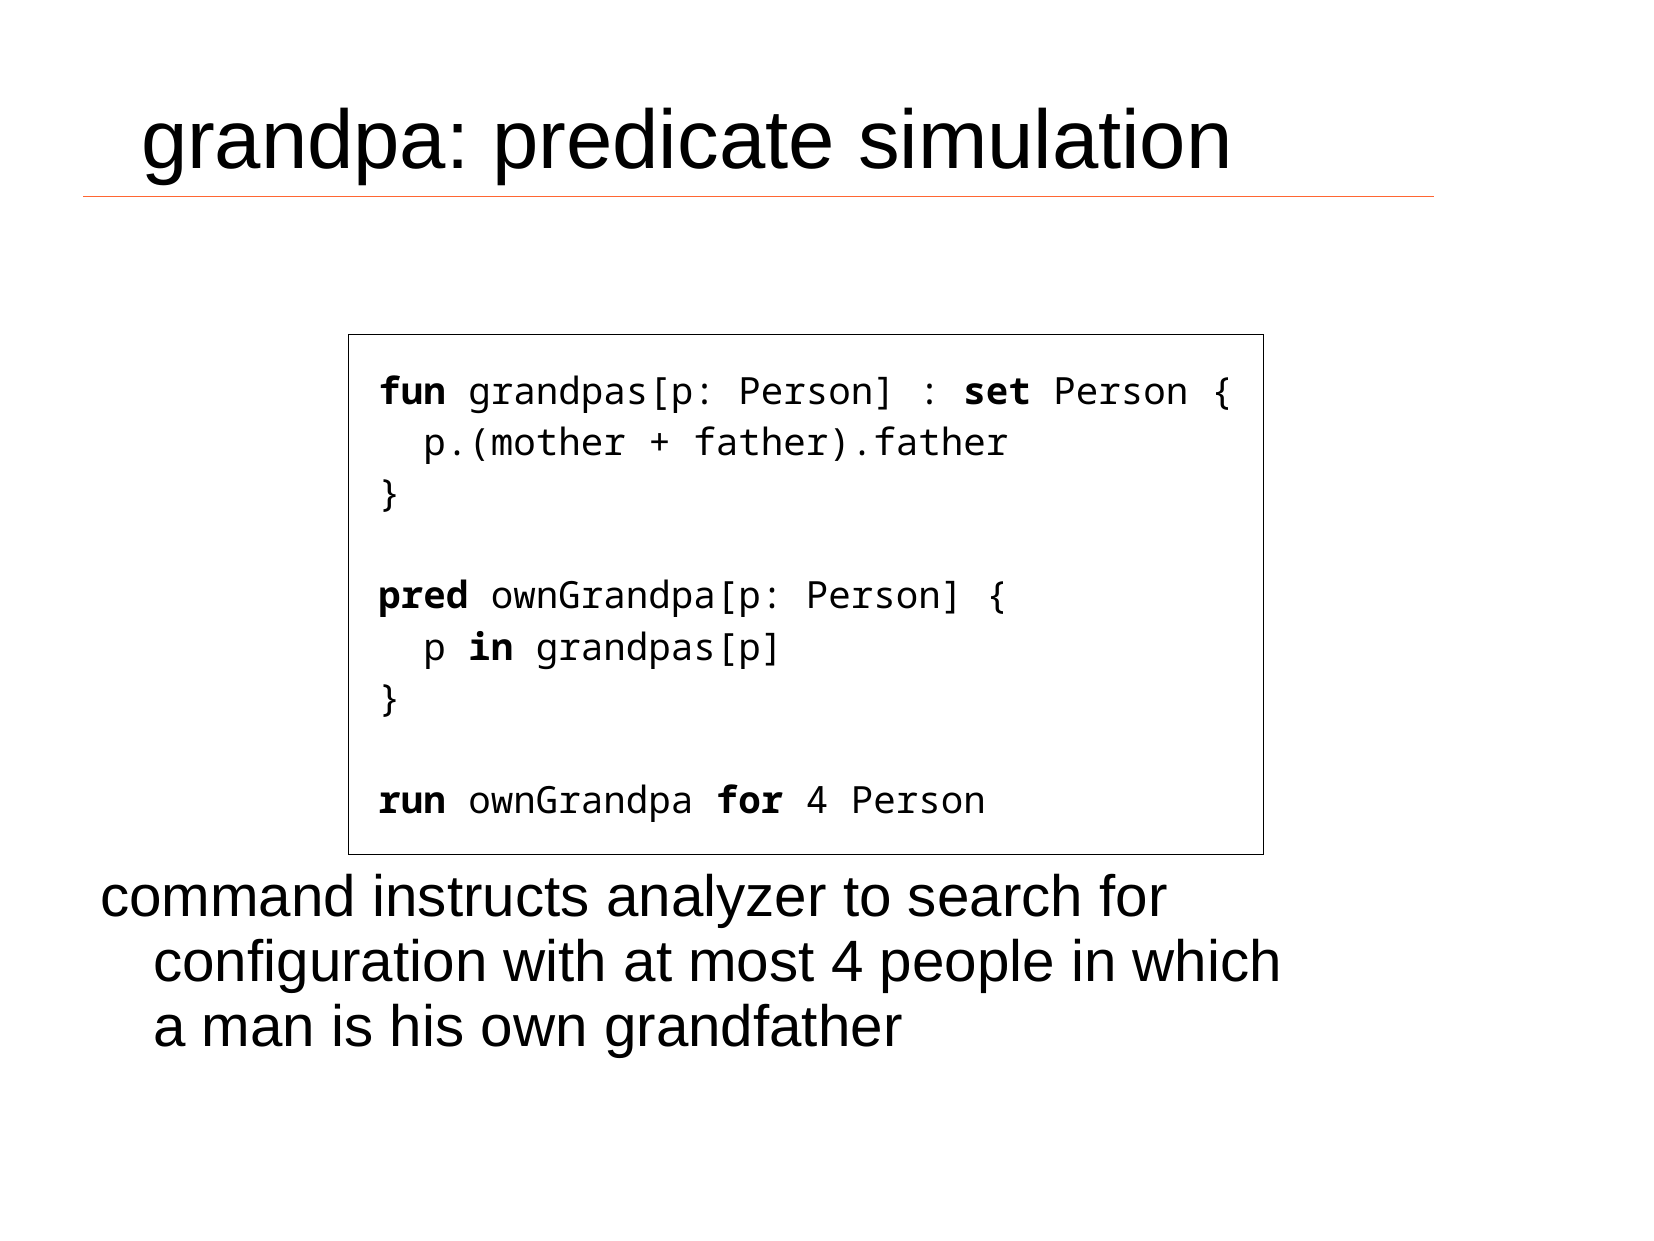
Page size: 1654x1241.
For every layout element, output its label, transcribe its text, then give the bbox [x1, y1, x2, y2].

title grandpa: predicate simulation [141, 86, 1604, 193]
text_box fun grandpas[p: Person] : set Person { p.(mother + father).father } pred ownGrandpa[p: Person] { p in grandpas[p] } run ownGrandpa for 4 Person [348, 334, 1264, 755]
list command instructs analyzer to search for configuration with at most 4 people in which a man is his own grandfather [82, 261, 1303, 1131]
